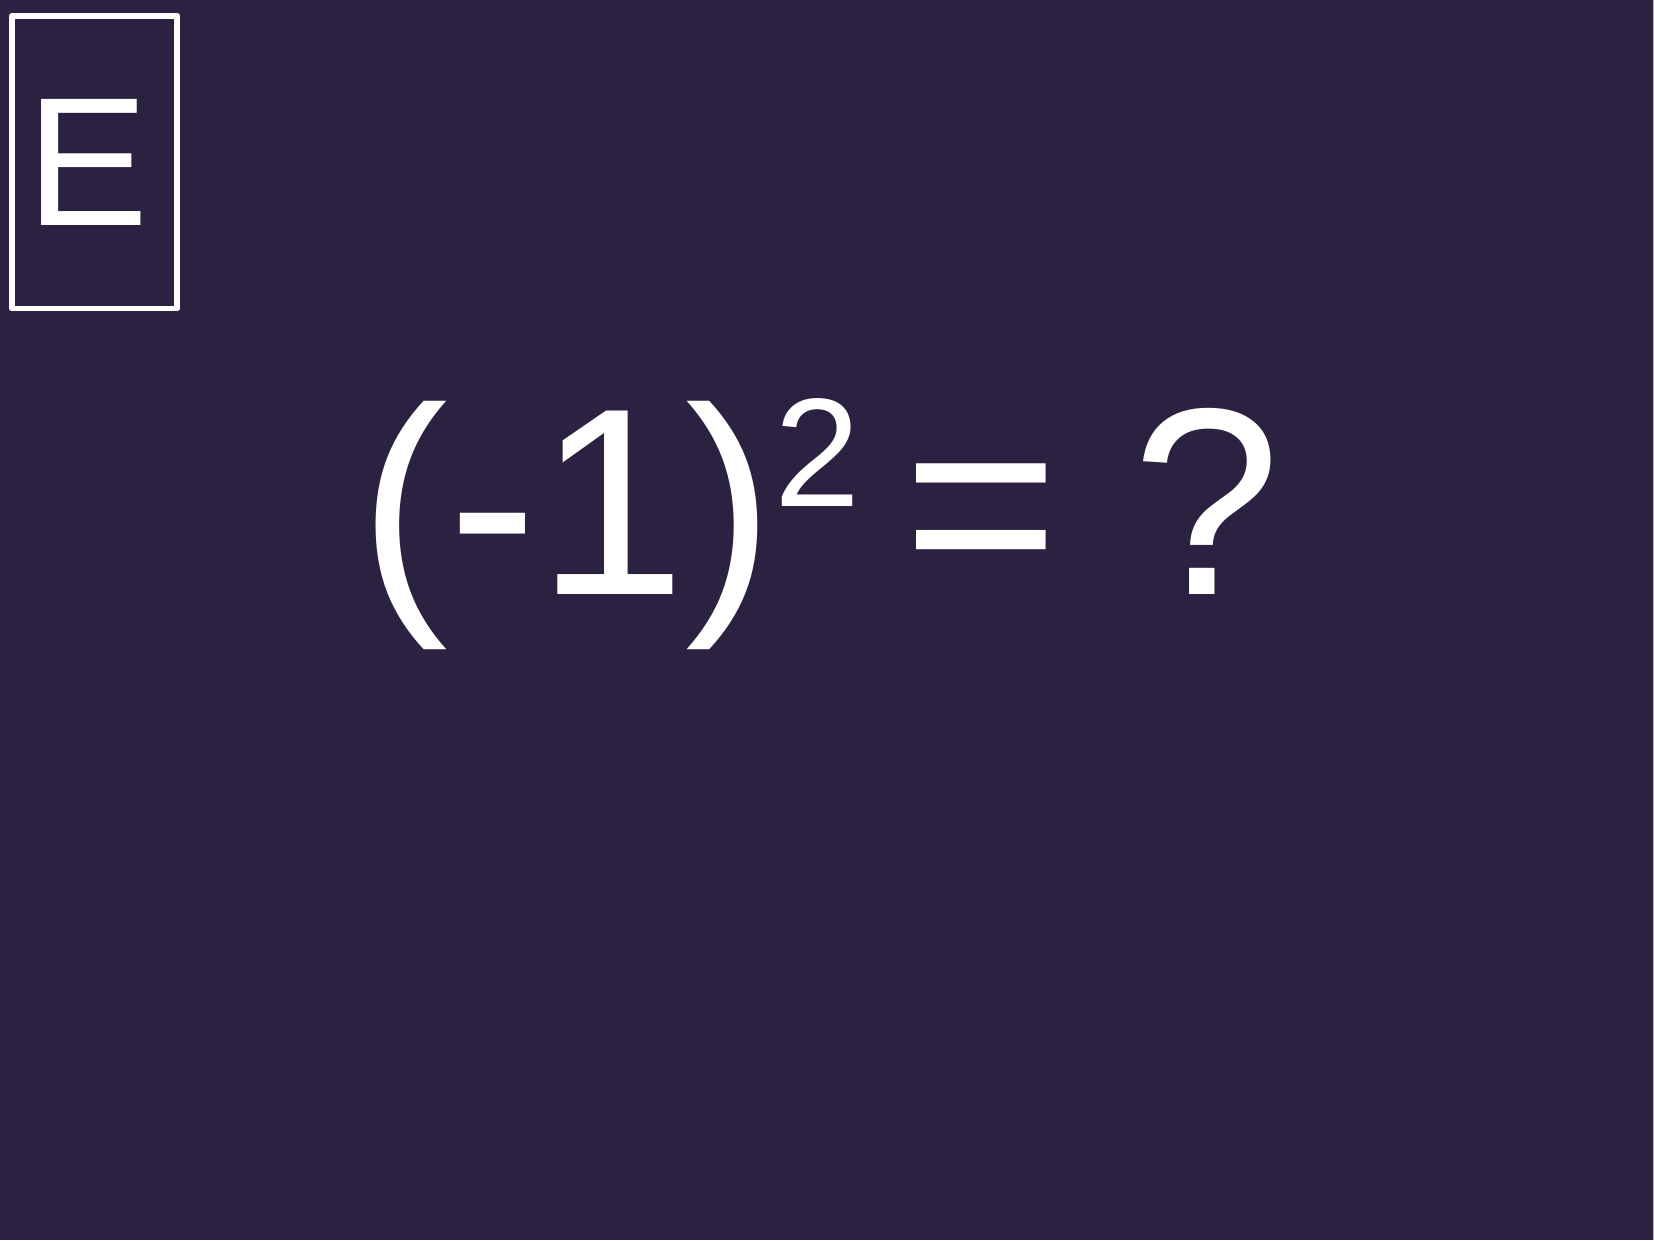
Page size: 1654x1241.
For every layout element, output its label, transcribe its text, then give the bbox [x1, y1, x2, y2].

text_box E [11, 15, 178, 265]
title (-1)2 = ? [0, 265, 1648, 738]
